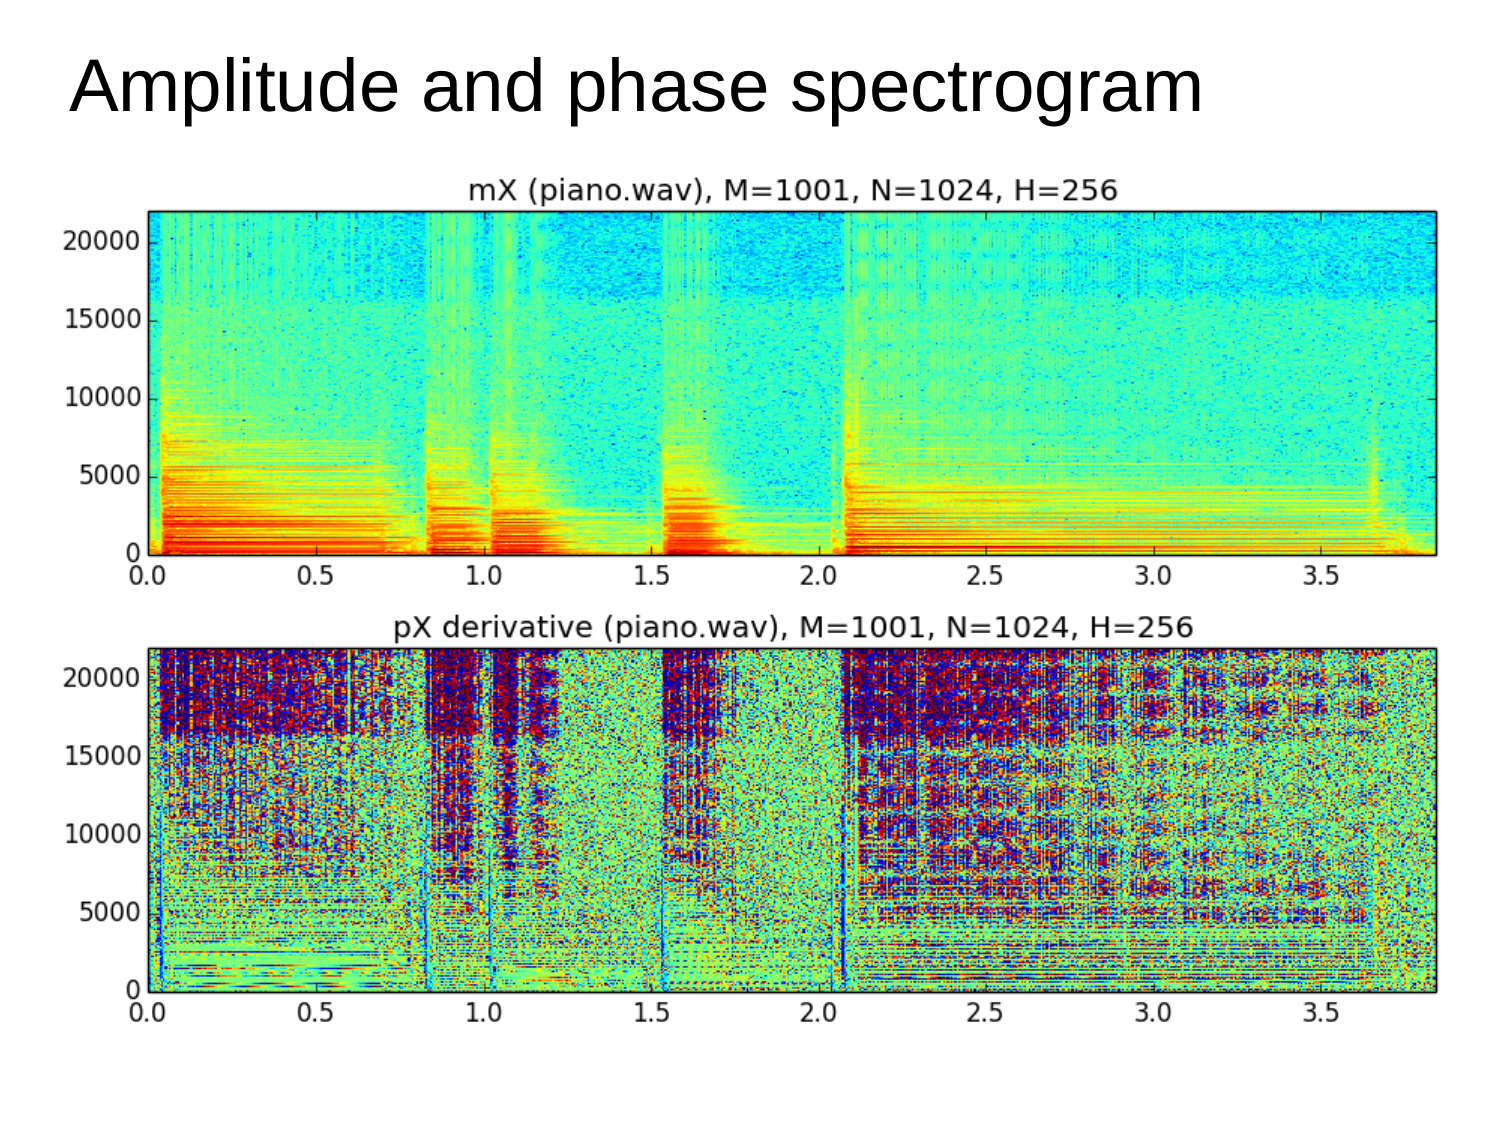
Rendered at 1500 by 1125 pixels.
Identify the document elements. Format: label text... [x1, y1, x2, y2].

title Amplitude and phase spectrogram [69, 0, 1420, 151]
picture [37, 151, 1463, 1052]
